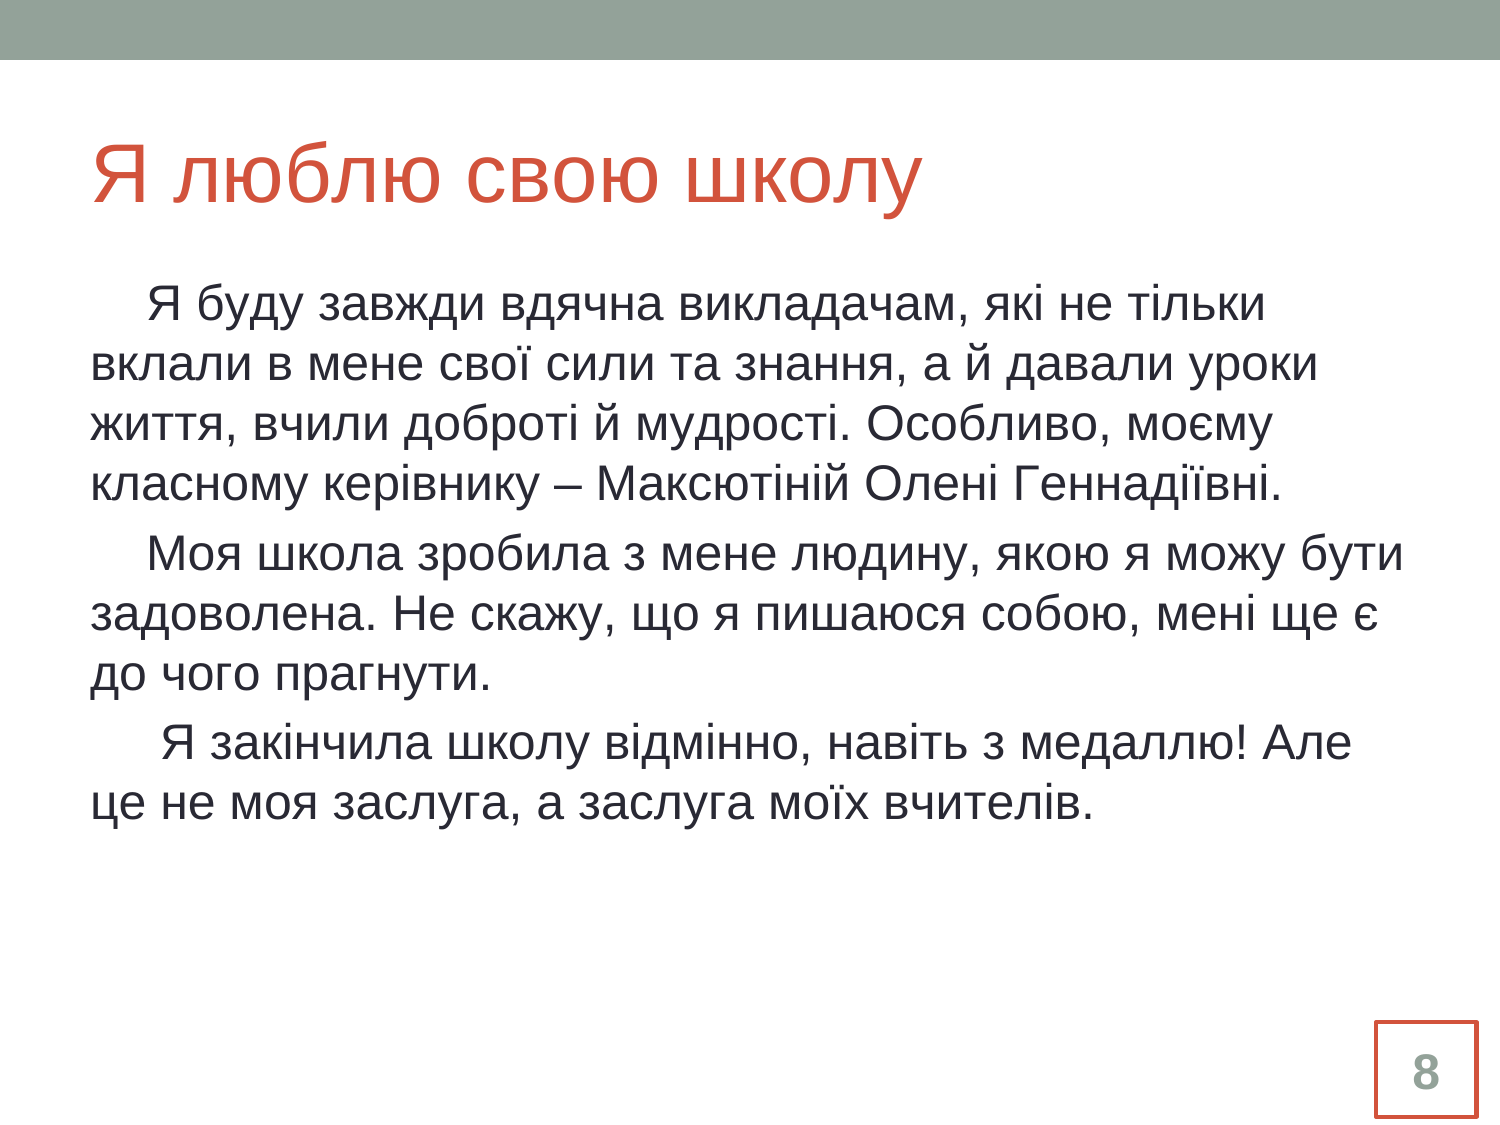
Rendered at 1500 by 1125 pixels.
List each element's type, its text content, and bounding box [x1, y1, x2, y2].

text_box 8 [1376, 1022, 1476, 1117]
list Я буду завжди вдячна викладачам, які не тільки вклали в мене свої сили та знання, а й давали уроки життя, вчили доброті й мудрості. Особливо, моєму класному керівнику – Максютіній Олені Геннадіївні. Моя школа зробила з мене людину, якою я можу бути задоволена. Не скажу, що я пишаюся собою, мені ще є до чого прагнути. Я закінчила школу відмінно, навіть з медаллю! Але це не моя заслуга, а заслуга моїх вчителів. [75, 262, 1426, 1063]
title Я люблю свою школу [75, 87, 1426, 251]
